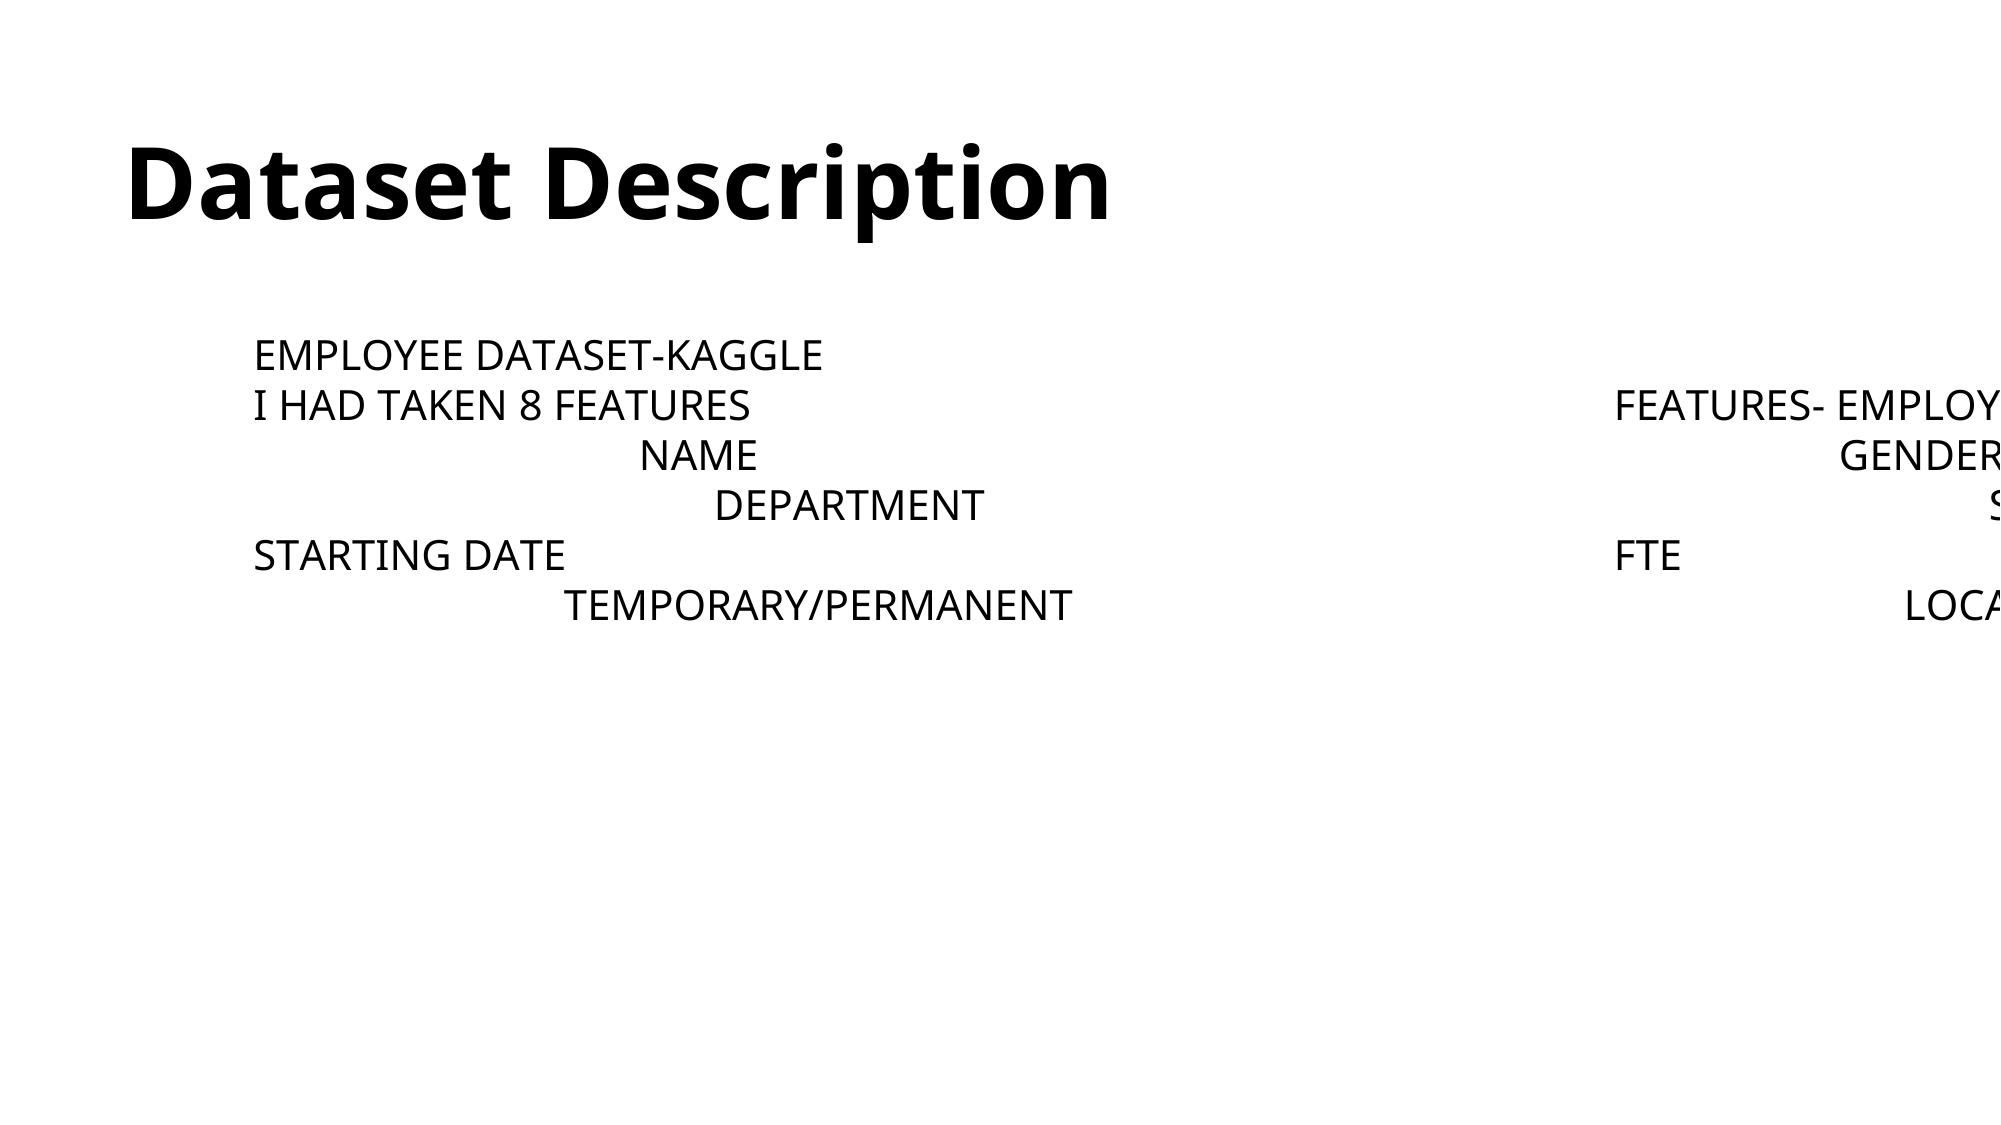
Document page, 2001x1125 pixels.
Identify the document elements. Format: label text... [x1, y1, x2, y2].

title Dataset Description [123, 120, 1877, 242]
list EMPLOYEE DATASET-KAGGLE I HAD TAKEN 8 FEATURES FEATURES- EMPLOYEE ID NAME GENDER DEPARTMENT SALARY STARTING DATE FTE TEMPORARY/PERMANENT LOCATION [253, 328, 2000, 884]
